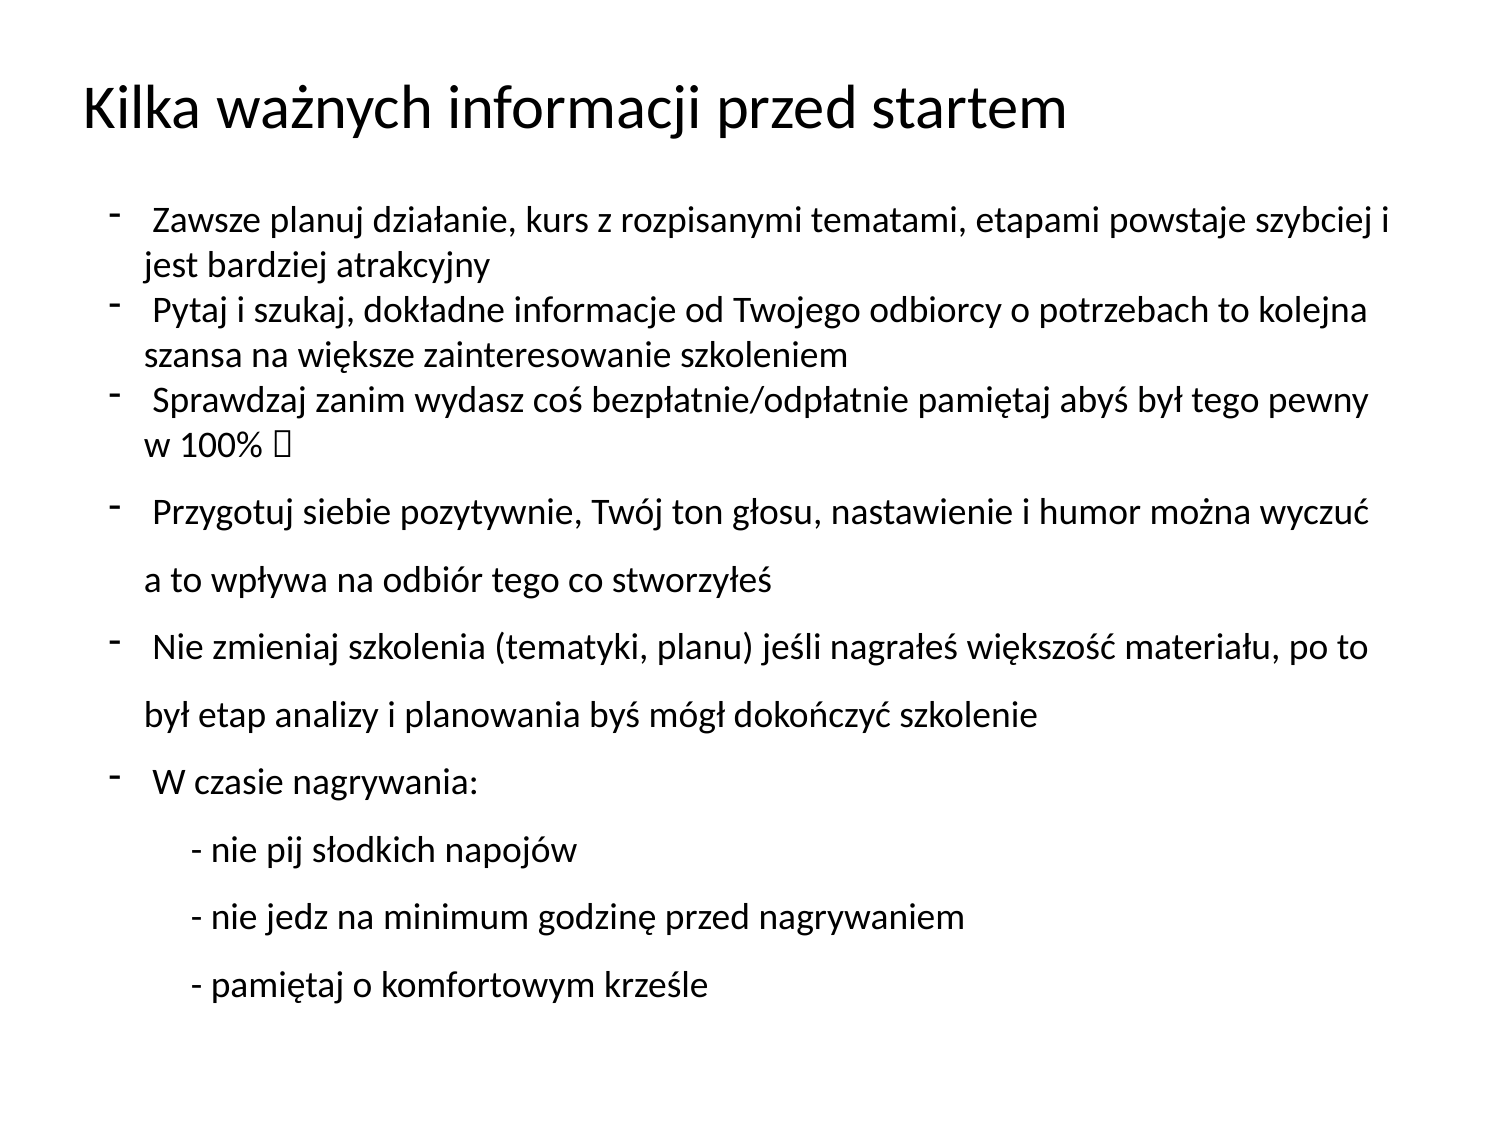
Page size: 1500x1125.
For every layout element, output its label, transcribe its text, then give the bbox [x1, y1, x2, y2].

text_box Kilka ważnych informacji przed startem [69, 58, 1383, 149]
text_box Zawsze planuj działanie, kurs z rozpisanymi tematami, etapami powstaje szybciej i jest bardziej atrakcyjny Pytaj i szukaj, dokładne informacje od Twojego odbiorcy o potrzebach to kolejna szansa na większe zainteresowanie szkoleniem Sprawdzaj zanim wydasz coś bezpłatnie/odpłatnie pamiętaj abyś był tego pewny w 100%  Przygotuj siebie pozytywnie, Twój ton głosu, nastawienie i humor można wyczuć a to wpływa na odbiór tego co stworzyłeś Nie zmieniaj szkolenia (tematyki, planu) jeśli nagrałeś większość materiału, po to był etap analizy i planowania byś mógł dokończyć szkolenie W czasie nagrywania: - nie pij słodkich napojów - nie jedz na minimum godzinę przed nagrywaniem - pamiętaj o komfortowym krześle [93, 187, 1407, 1013]
